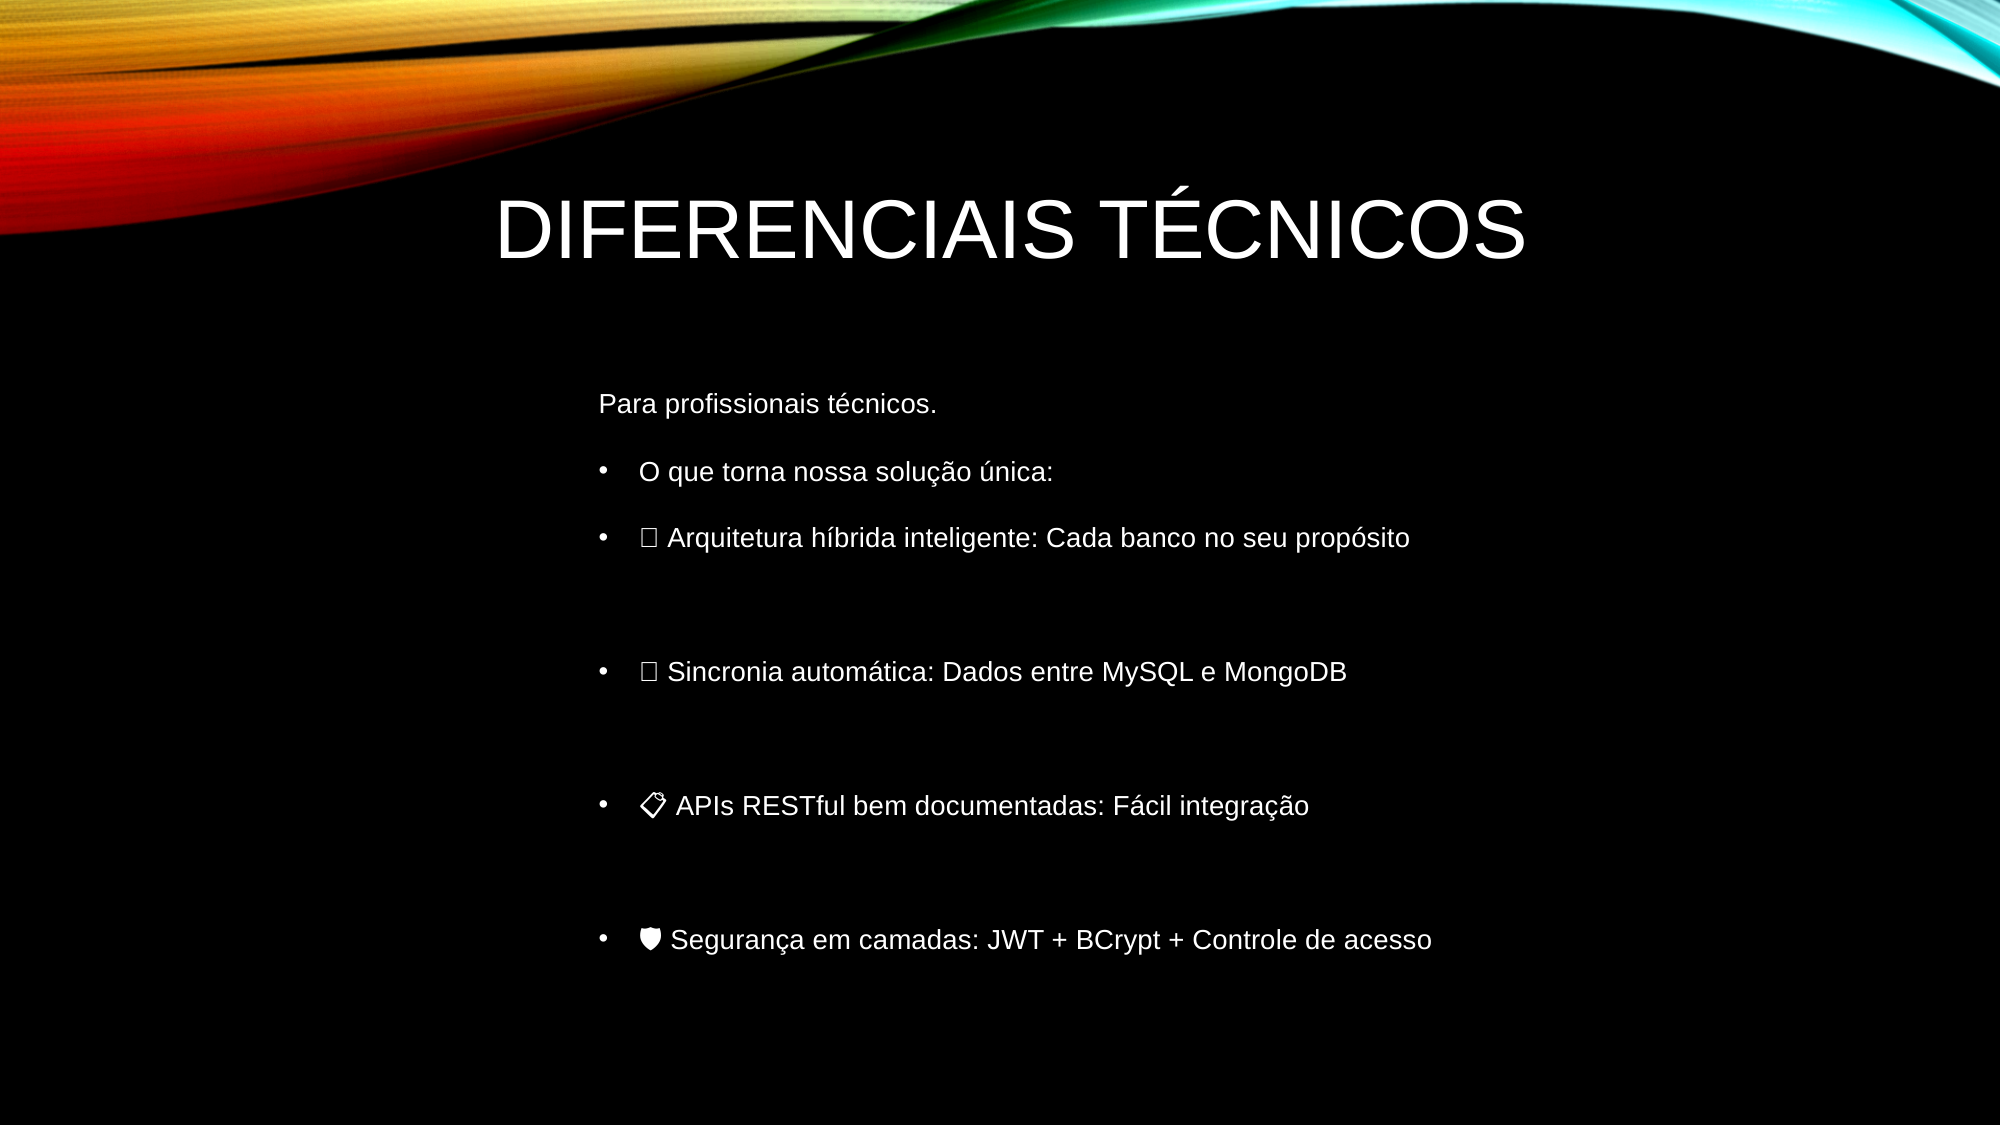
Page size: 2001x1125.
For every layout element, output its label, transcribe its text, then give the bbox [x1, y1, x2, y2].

list Para profissionais técnicos. O que torna nossa solução única: 🎯 Arquitetura híbrida inteligente: Cada banco no seu propósito 🔄 Sincronia automática: Dados entre MySQL e MongoDB 📋 APIs RESTful bem documentadas: Fácil integração 🛡️ Segurança em camadas: JWT + BCrypt + Controle de acesso [583, 355, 1459, 1016]
title DIFERENCIAIS TÉCNICOS [112, 125, 1888, 338]
picture [0, 0, 2000, 237]
